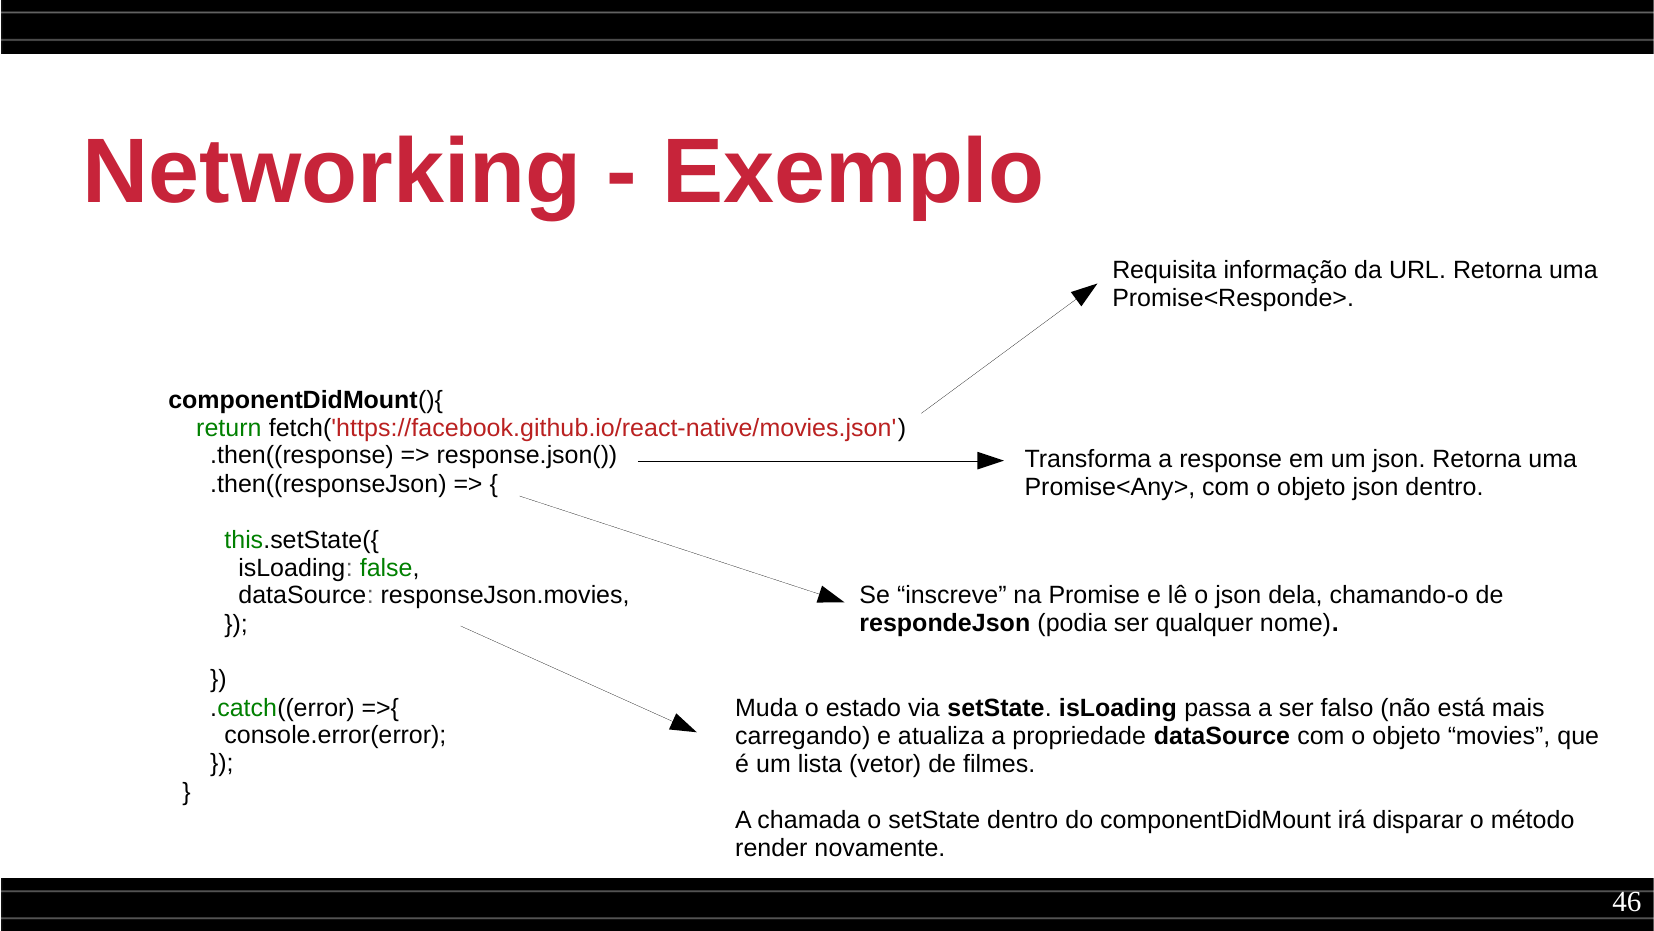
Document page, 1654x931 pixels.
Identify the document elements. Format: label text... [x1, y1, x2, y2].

title Networking - Exemplo [82, 92, 1571, 249]
picture [1, 878, 1654, 931]
text_box Muda o estado via setState. isLoading passa a ser falso (não está mais carregando) e atualiza a propriedade dataSource com o objeto “movies”, que é um lista (vetor) de filmes. A chamada o setState dentro do componentDidMount irá disparar o método render novamente. [720, 686, 1615, 869]
text_box Transforma a response em um json. Retorna uma Promise<Any>, com o objeto json dentro. [1009, 437, 1594, 508]
text_box componentDidMount(){ return fetch('https://facebook.github.io/react-native/movies.json') .then((response) => response.json()) .then((responseJson) => { this.setState({ isLoading: false, dataSource: responseJson.movies, }); }) .catch((error) =>{ console.error(error); }); } [153, 377, 1441, 813]
text_box Requisita informação da URL. Retorna uma Promise<Responde>. [1097, 248, 1614, 319]
picture [1, 0, 1654, 54]
text_box Se “inscreve” na Promise e lê o json dela, chamando-o de respondeJson (podia ser qualquer nome). [844, 572, 1527, 644]
